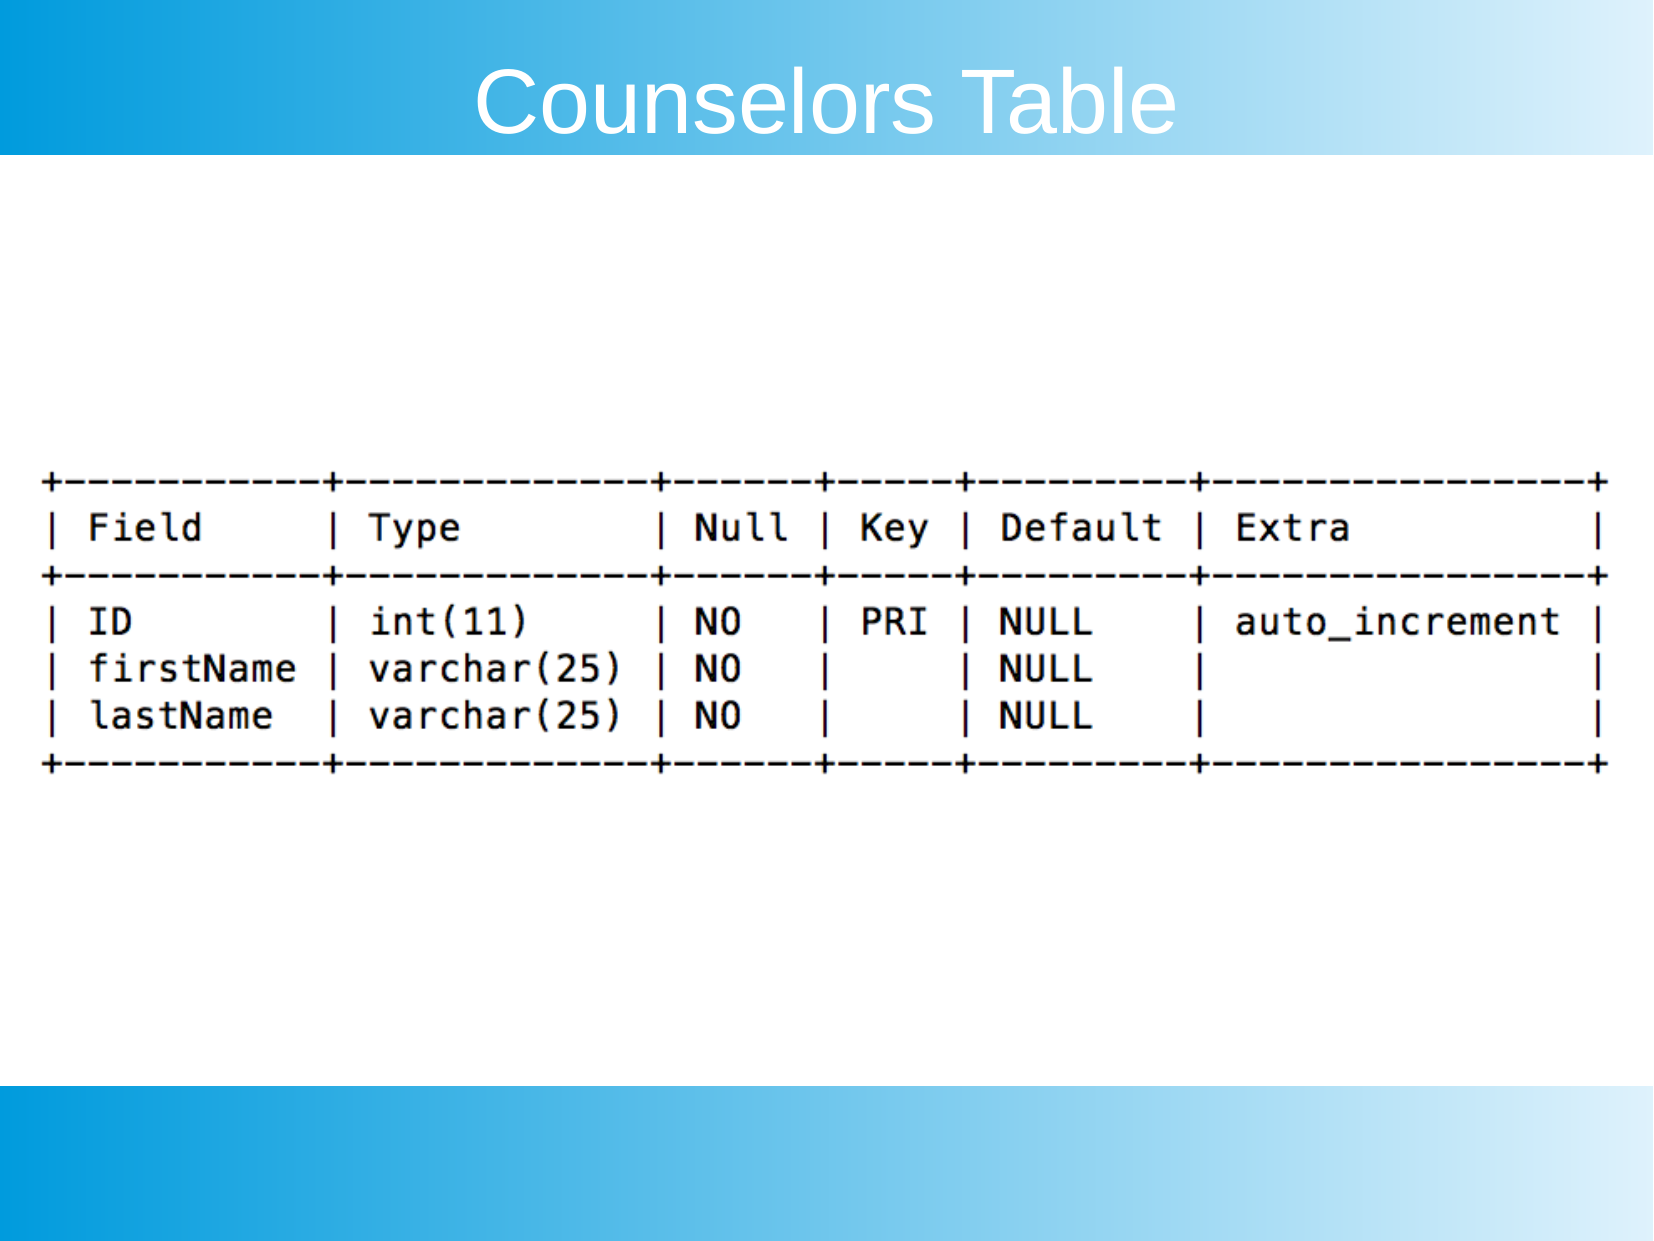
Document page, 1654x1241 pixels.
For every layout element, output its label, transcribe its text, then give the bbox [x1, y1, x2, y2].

picture [34, 464, 1620, 776]
title Counselors Table [82, 49, 1571, 155]
